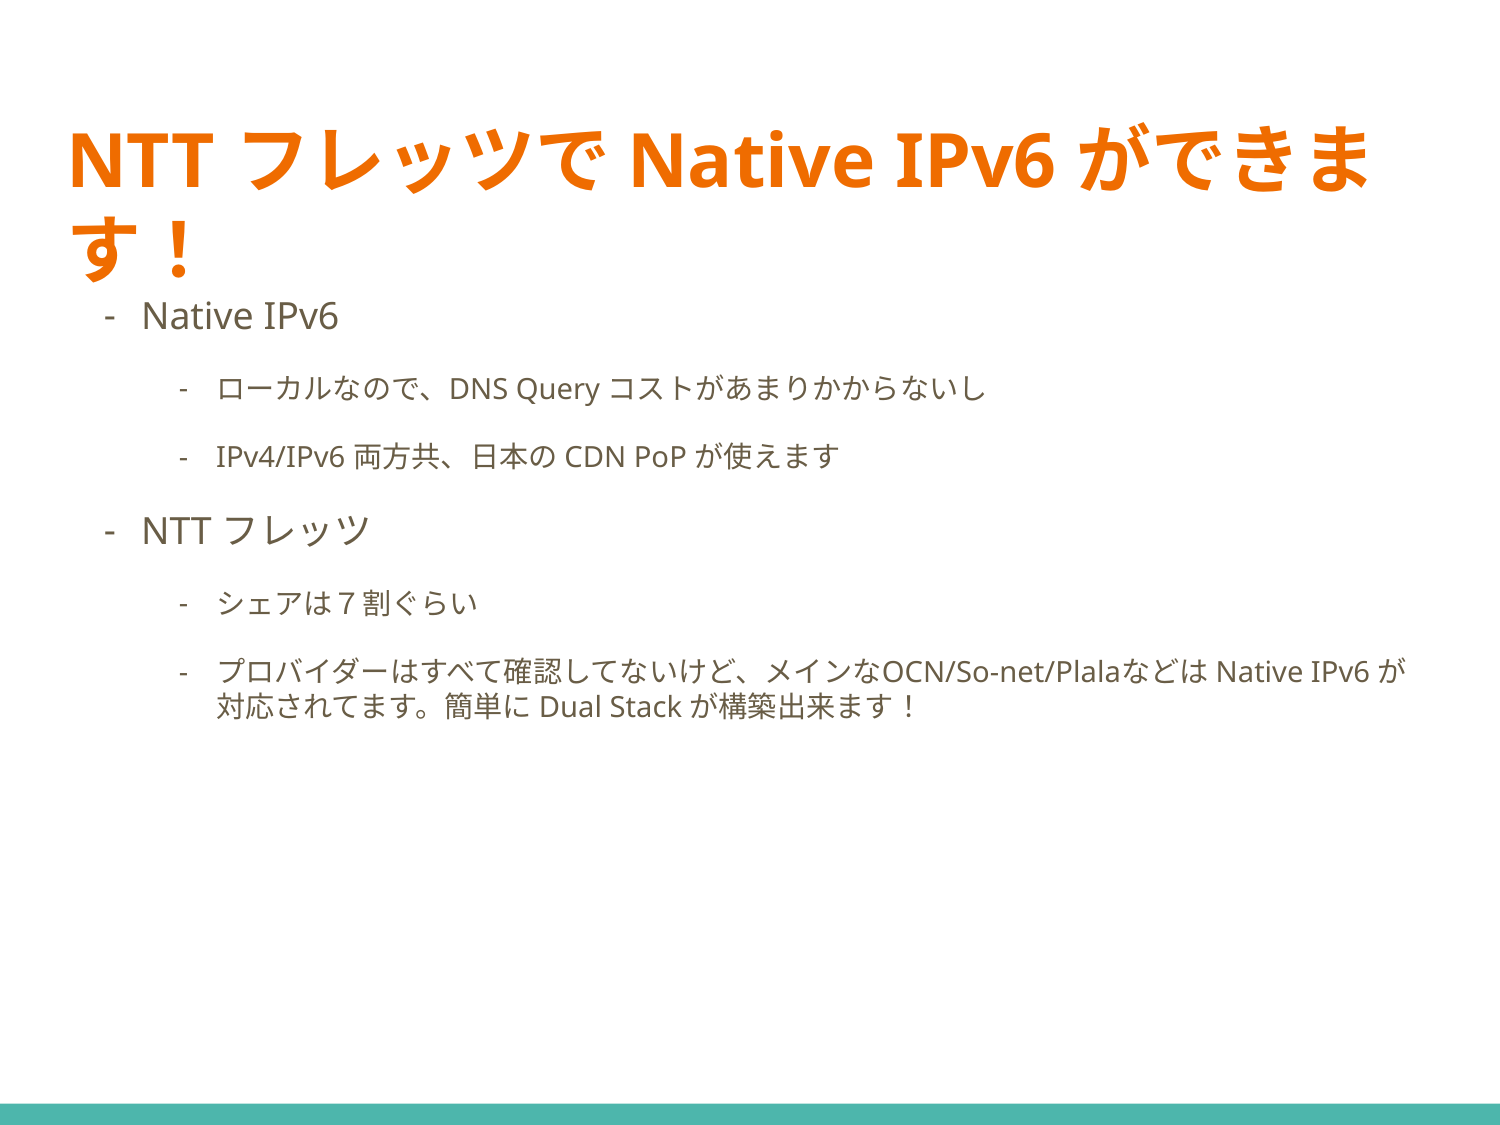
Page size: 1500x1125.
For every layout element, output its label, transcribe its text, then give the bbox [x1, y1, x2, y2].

title NTT フレッツで Native IPv6 ができます！ [51, 97, 1449, 252]
list Native IPv6 ローカルなので、DNS Query コストがあまりかからないし IPv4/IPv6 両方共、日本の CDN PoP が使えます NTT フレッツ シェアは７割ぐらい プロバイダーはすべて確認してないけど、メインなOCN/So-net/Plalaなどは Native IPv6 が対応されてます。簡単に Dual Stack が構築出来ます！ [51, 276, 1449, 1000]
